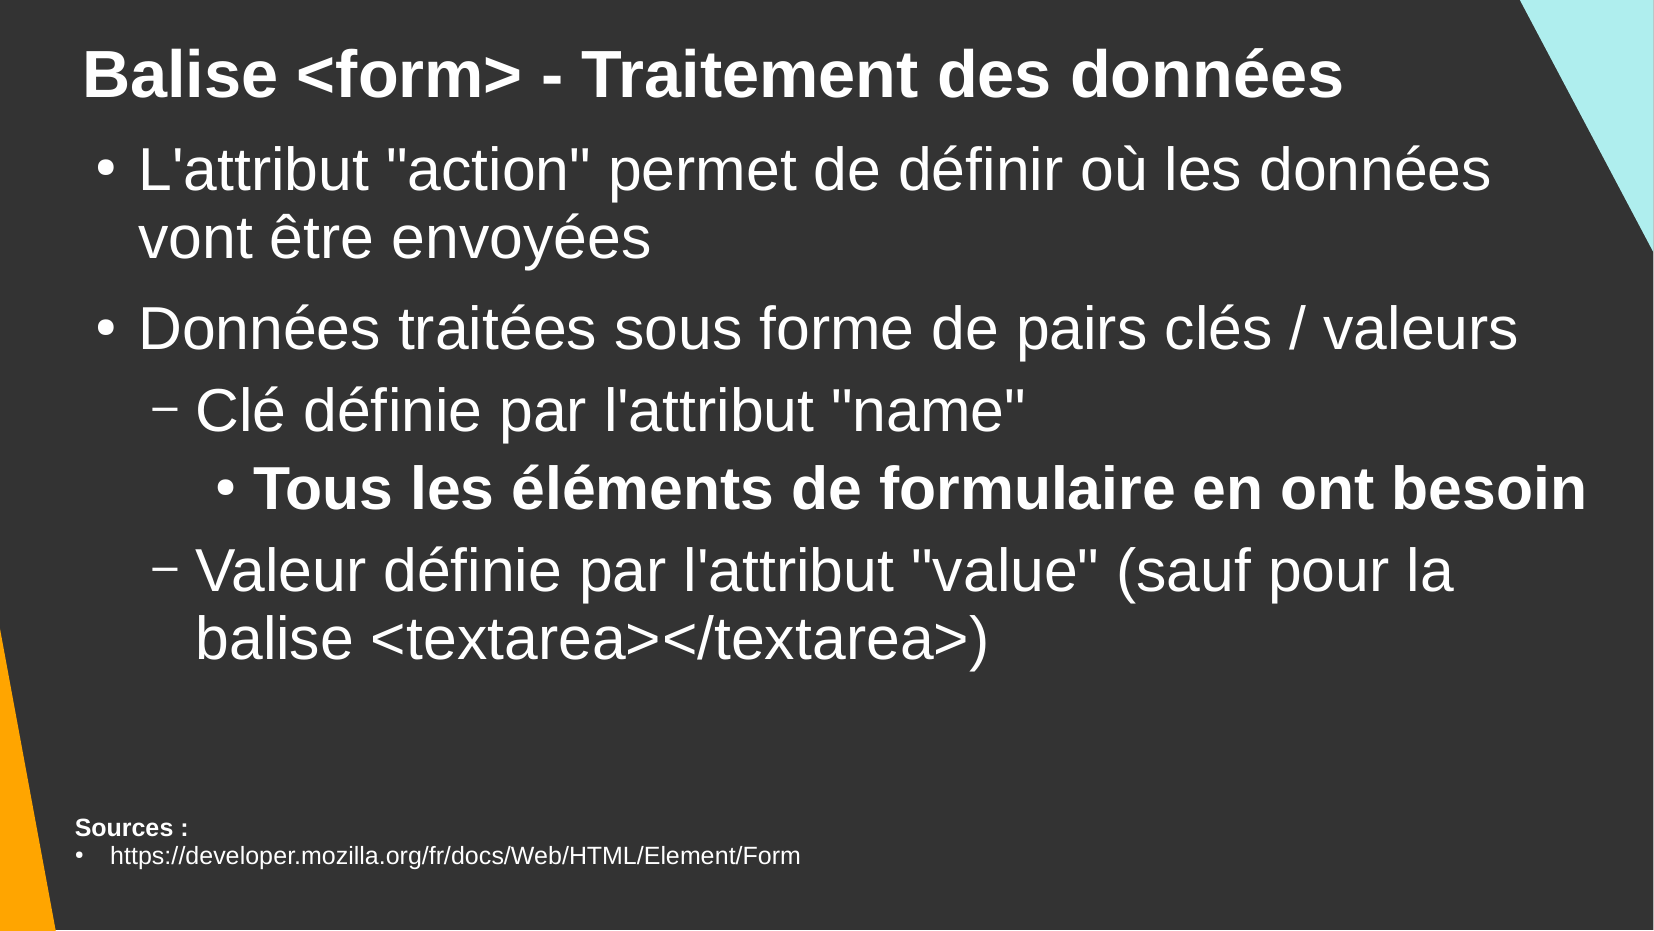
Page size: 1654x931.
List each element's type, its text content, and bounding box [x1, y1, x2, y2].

text_box Sources : https://developer.mozilla.org/fr/docs/Web/HTML/Element/Form [60, 806, 1546, 877]
text_box [0, 628, 56, 931]
title Balise <form> - Traitement des données [82, 37, 1571, 114]
text_box [1519, 0, 1654, 254]
list L'attribut "action" permet de définir où les données vont être envoyées Données traitées sous forme de pairs clés / valeurs Clé définie par l'attribut "name" Tous les éléments de formulaire en ont besoin Valeur définie par l'attribut "value" (sauf pour la balise <textarea></textarea>) [80, 135, 1605, 700]
